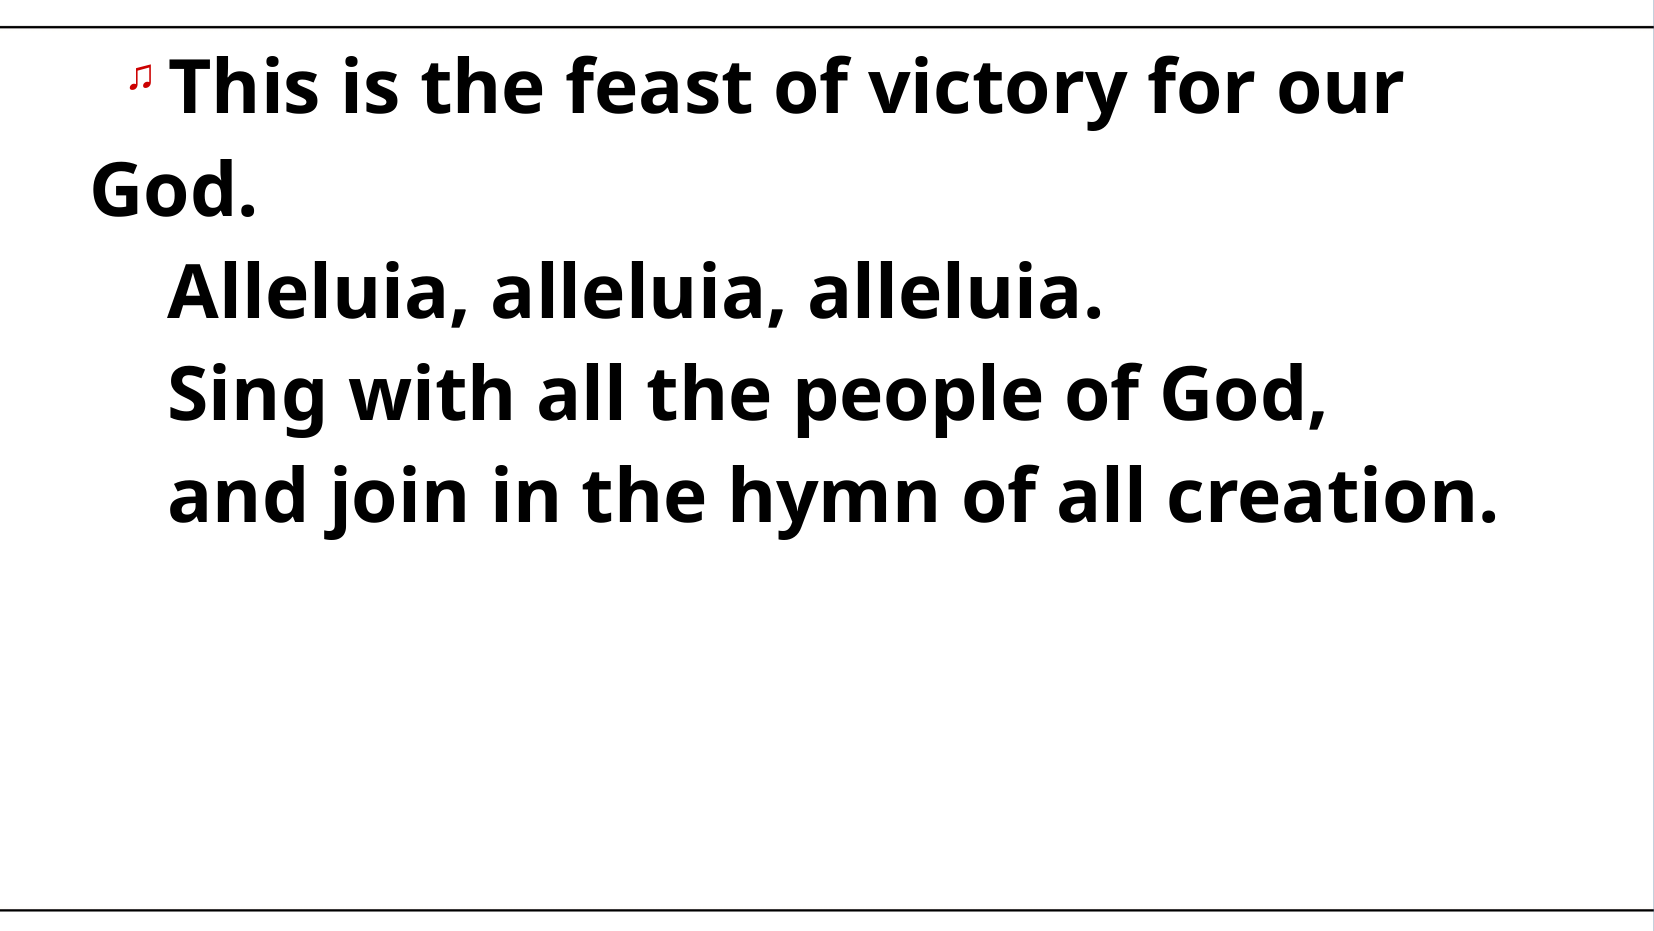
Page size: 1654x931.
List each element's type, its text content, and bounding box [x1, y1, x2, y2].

text_box ♫ This is the feast of victory for our God. Alleluia, alleluia, alleluia. Sing with all the people of God, and join in the hymn of all creation. [75, 26, 1576, 451]
picture [0, 0, 1654, 931]
